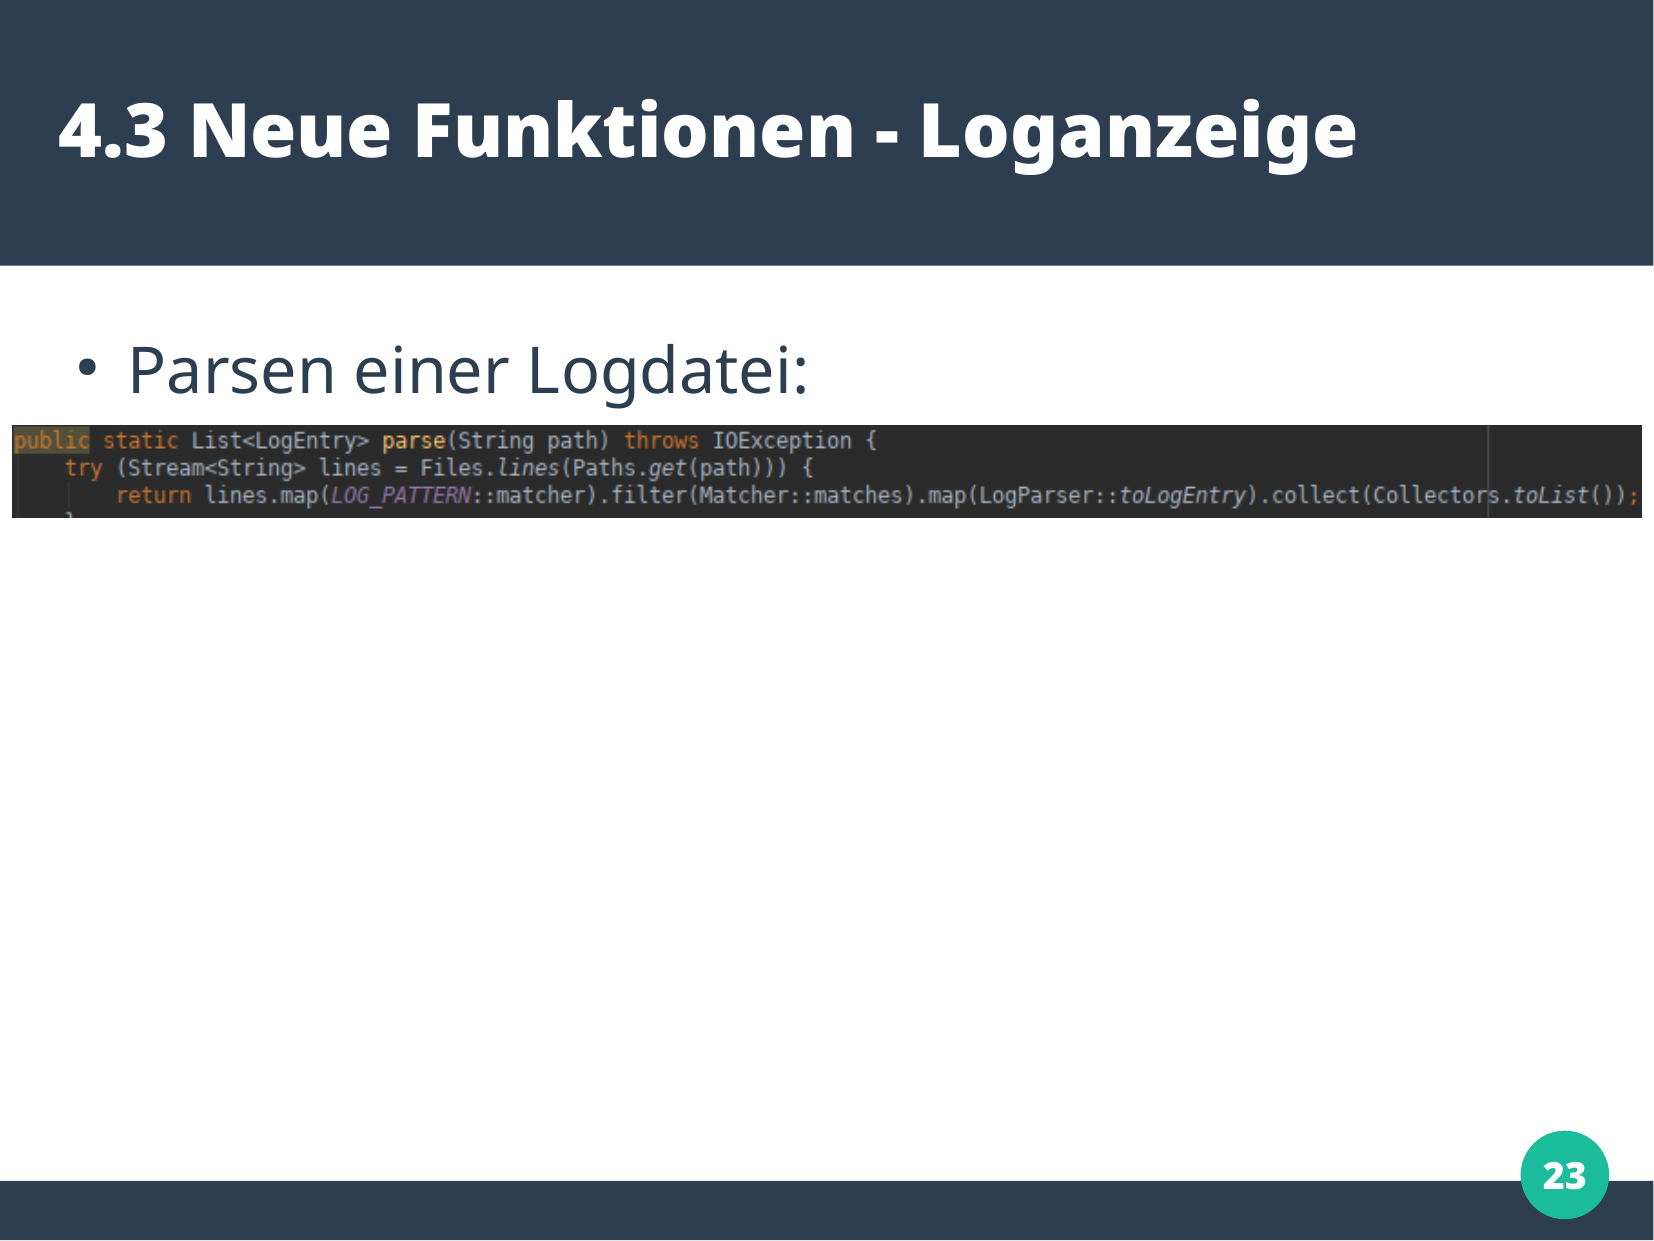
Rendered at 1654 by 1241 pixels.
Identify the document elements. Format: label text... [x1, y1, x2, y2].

picture [12, 425, 1642, 518]
list Parsen einer Logdatei: [58, 324, 1595, 414]
title 4.3 Neue Funktionen - Loganzeige [58, 49, 1595, 207]
